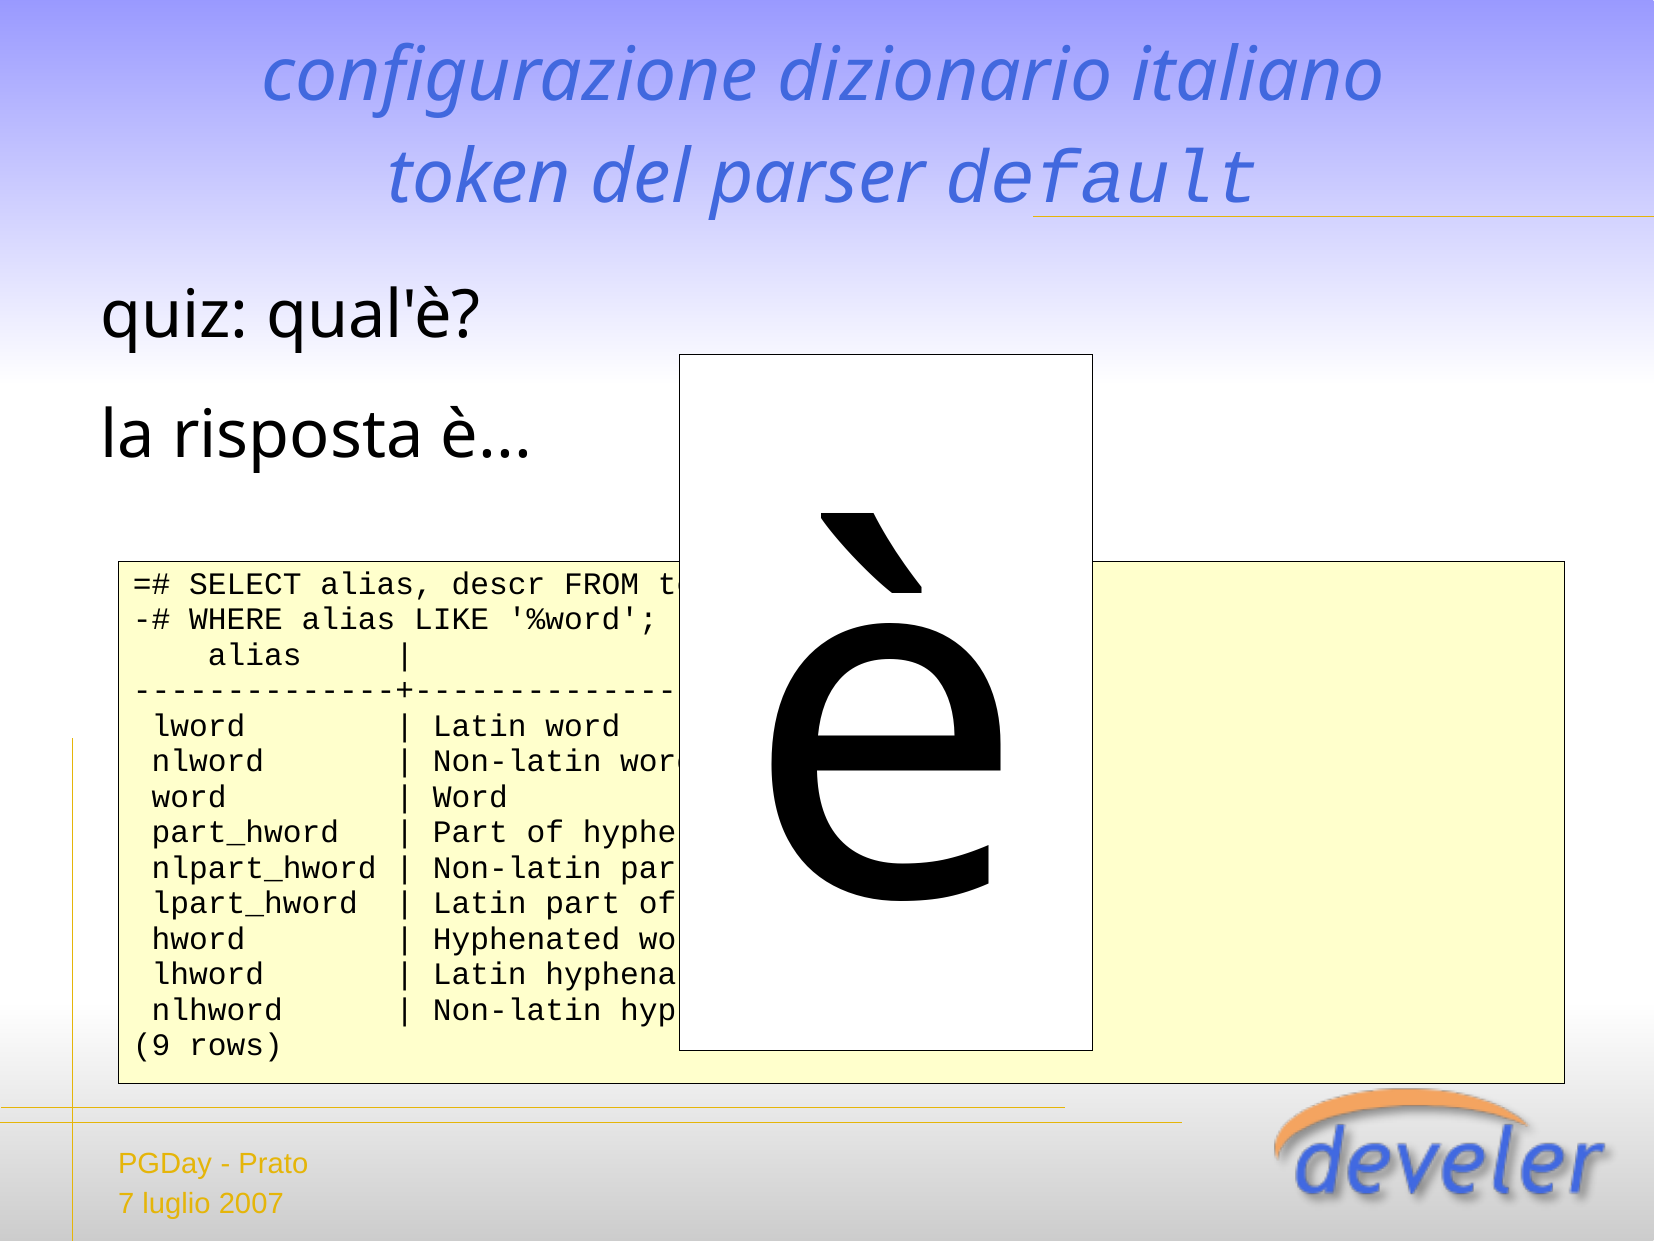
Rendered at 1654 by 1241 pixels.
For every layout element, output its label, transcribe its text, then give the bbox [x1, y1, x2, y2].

text_box è [679, 354, 1093, 952]
title configurazione dizionario italiano token del parser default [82, 29, 1565, 217]
list quiz: qual'è? la risposta è... [82, 265, 1571, 1093]
picture [1269, 1083, 1622, 1211]
